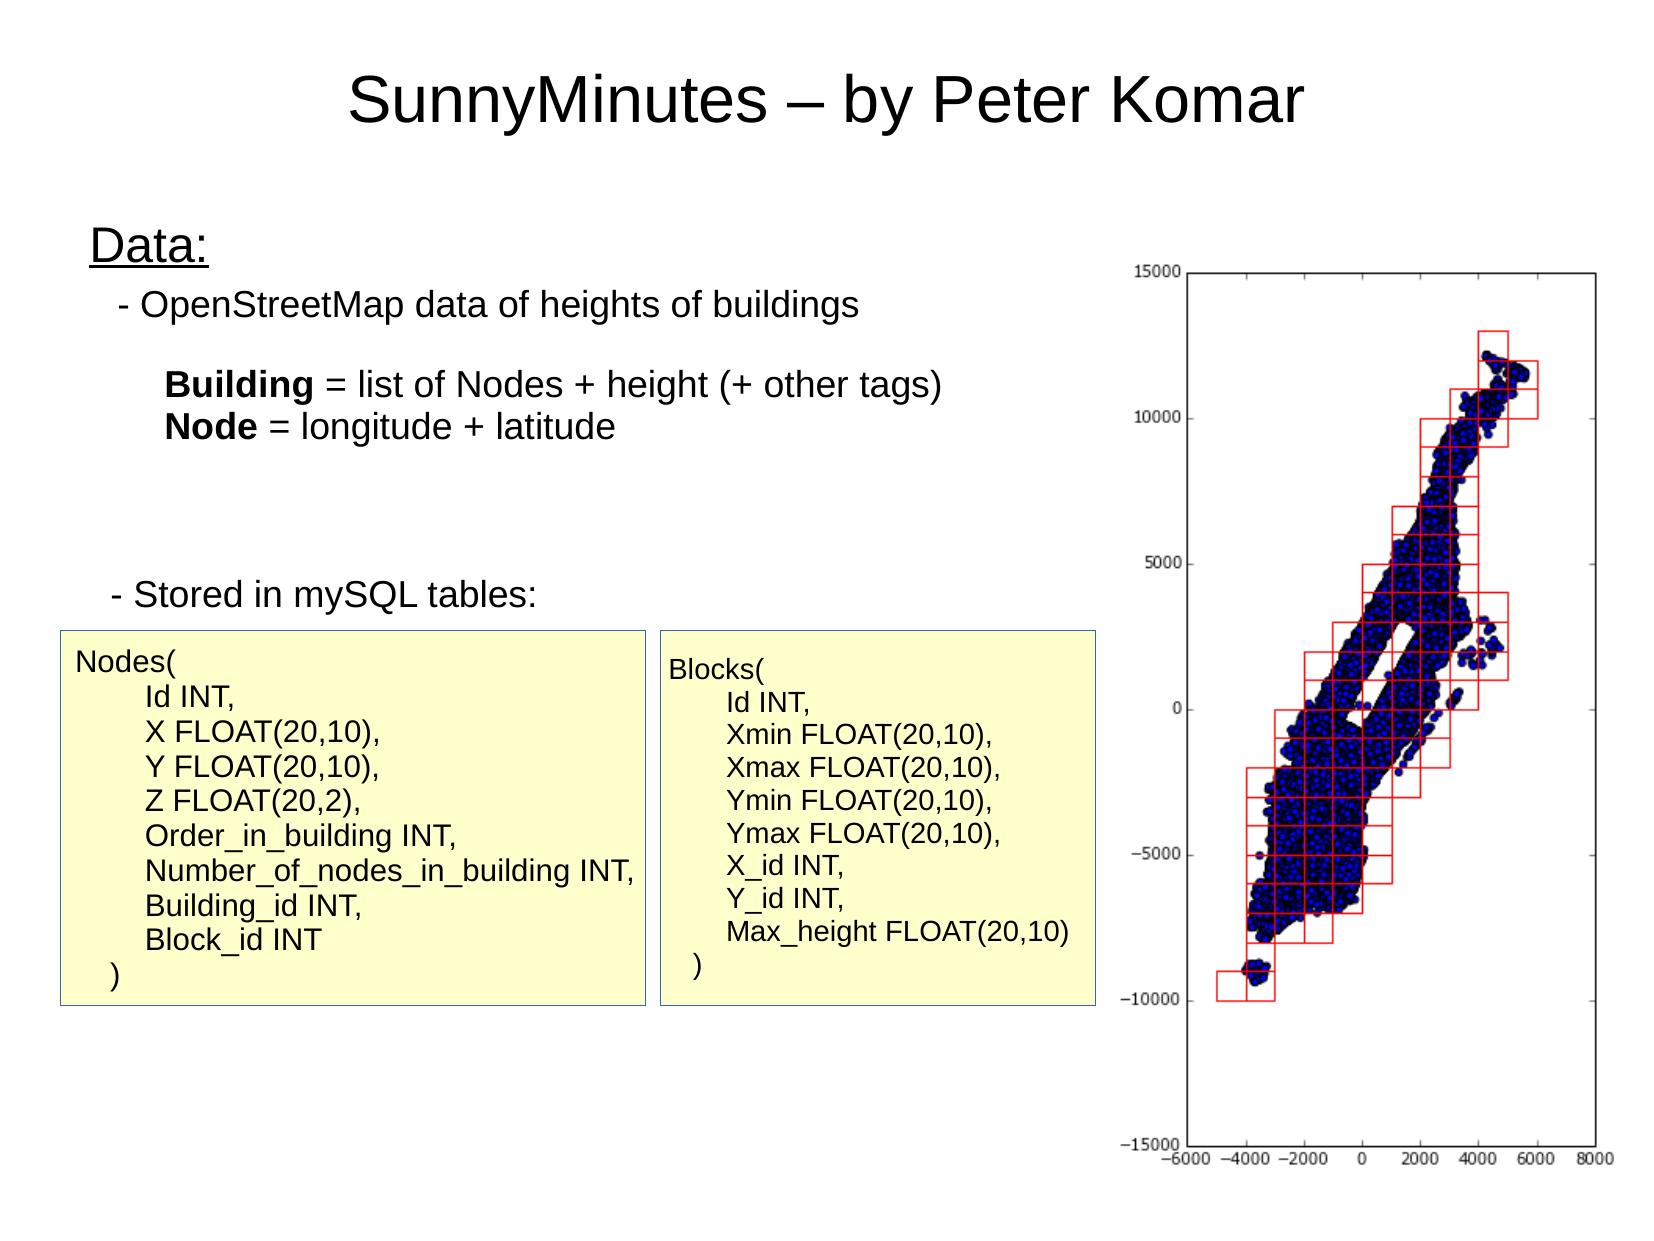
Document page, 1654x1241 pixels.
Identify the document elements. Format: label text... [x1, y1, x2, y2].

text_box Data: - OpenStreetMap data of heights of buildings Building = list of Nodes + height (+ other tags) Node = longitude + latitude - Stored in mySQL tables: [89, 215, 1582, 682]
text_box Blocks( Id INT, Xmin FLOAT(20,10), Xmax FLOAT(20,10), Ymin FLOAT(20,10), Ymax FLOAT(20,10), X_id INT, Y_id INT, Max_height FLOAT(20,10) ) [660, 585, 1110, 1147]
title SunnyMinutes – by Peter Komar [82, 49, 1571, 151]
text_box [60, 630, 75, 1006]
picture [1110, 254, 1625, 1179]
subtitle Nodes( Id INT, X FLOAT(20,10), Y FLOAT(20,10), Z FLOAT(20,2), Order_in_building INT, Number_of_nodes_in_building INT, Building_id INT, Block_id INT ) [75, 555, 660, 1117]
